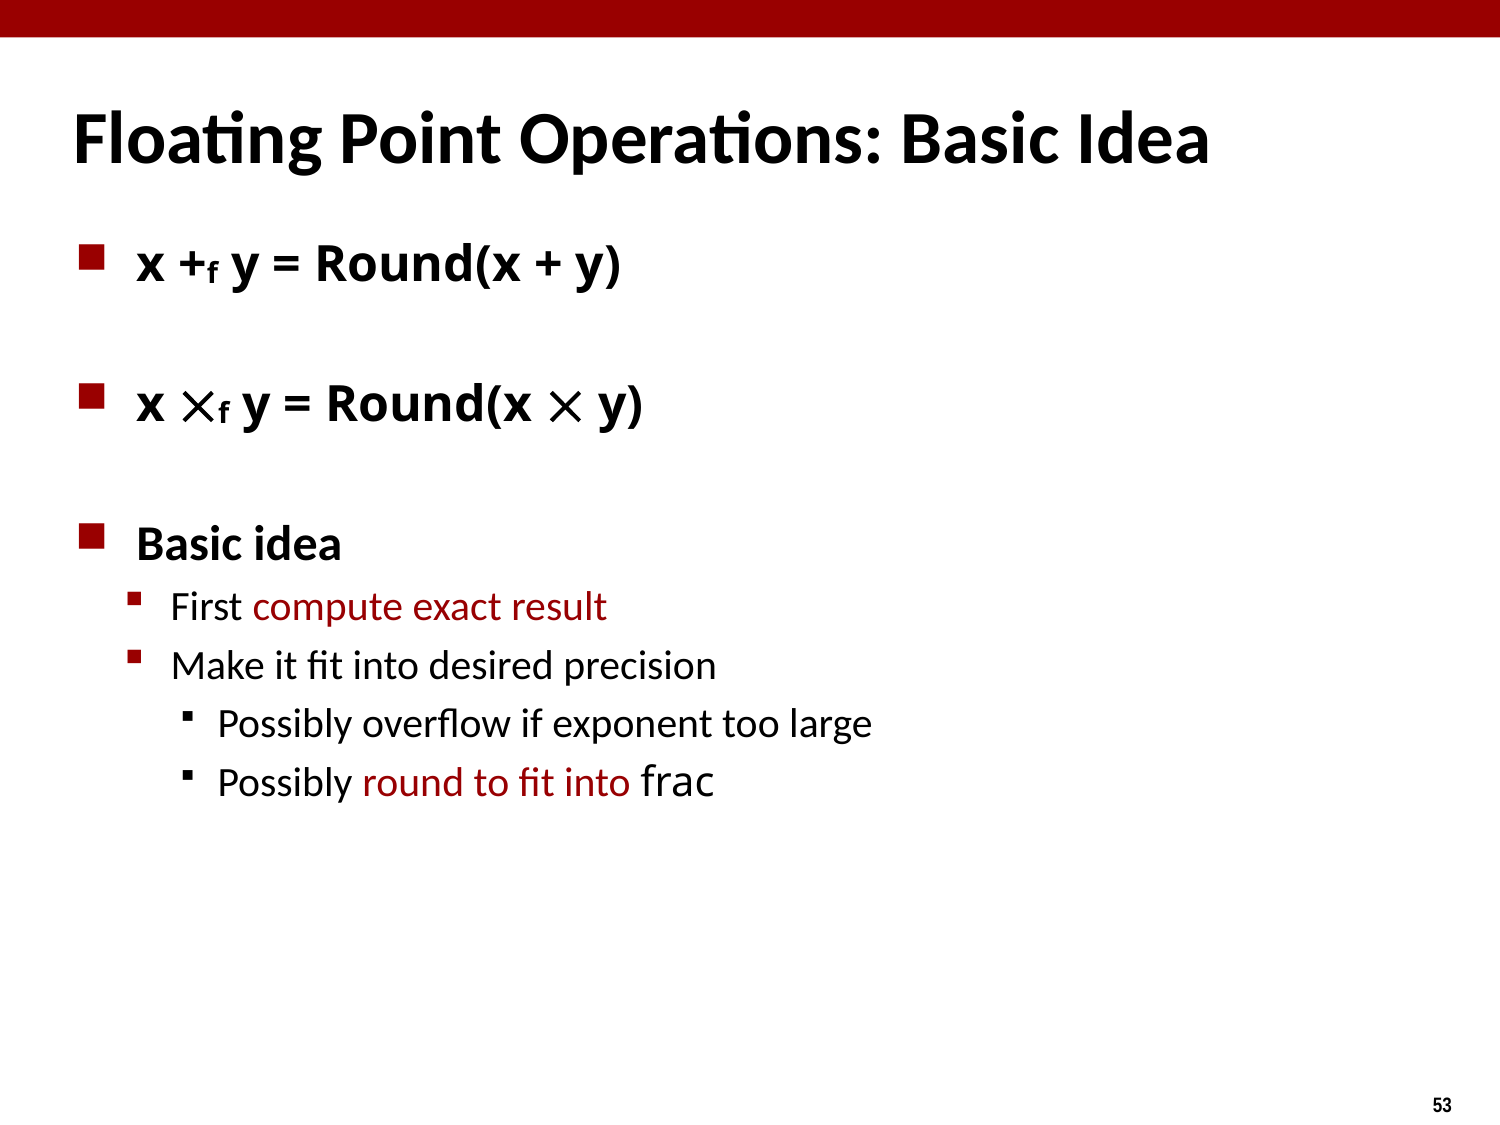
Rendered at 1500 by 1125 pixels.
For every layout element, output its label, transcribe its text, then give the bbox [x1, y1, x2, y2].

list x +f y = Round(x + y) x f y = Round(x  y) Basic idea First compute exact result Make it fit into desired precision Possibly overflow if exponent too large Possibly round to fit into frac [65, 223, 1361, 1040]
title Floating Point Operations: Basic Idea [58, 71, 1304, 197]
